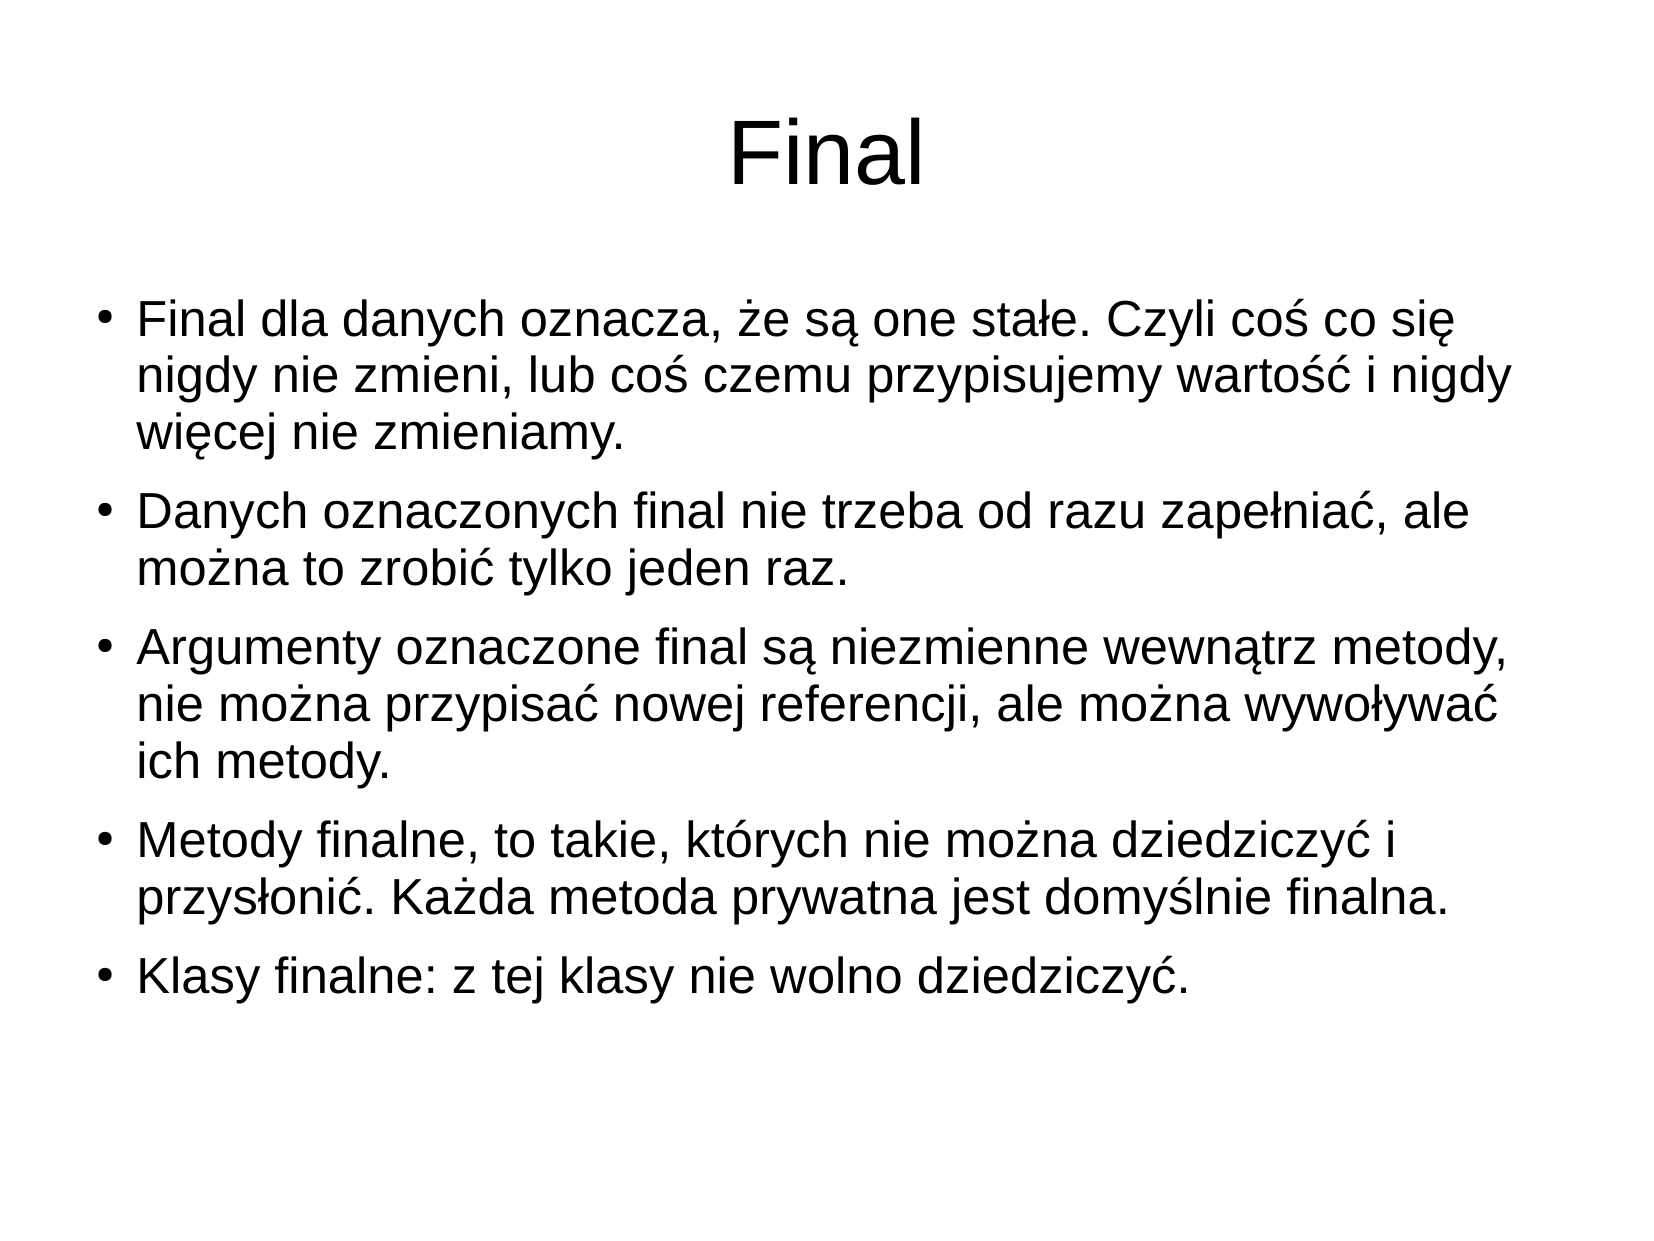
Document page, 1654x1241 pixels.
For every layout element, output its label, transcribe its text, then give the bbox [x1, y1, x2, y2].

title Final [82, 49, 1571, 257]
list Final dla danych oznacza, że są one stałe. Czyli coś co się nigdy nie zmieni, lub coś czemu przypisujemy wartość i nigdy więcej nie zmieniamy. Danych oznaczonych final nie trzeba od razu zapełniać, ale można to zrobić tylko jeden raz. Argumenty oznaczone final są niezmienne wewnątrz metody, nie można przypisać nowej referencji, ale można wywoływać ich metody. Metody finalne, to takie, których nie można dziedziczyć i przysłonić. Każda metoda prywatna jest domyślnie finalna. Klasy finalne: z tej klasy nie wolno dziedziczyć. [82, 290, 1571, 1010]
